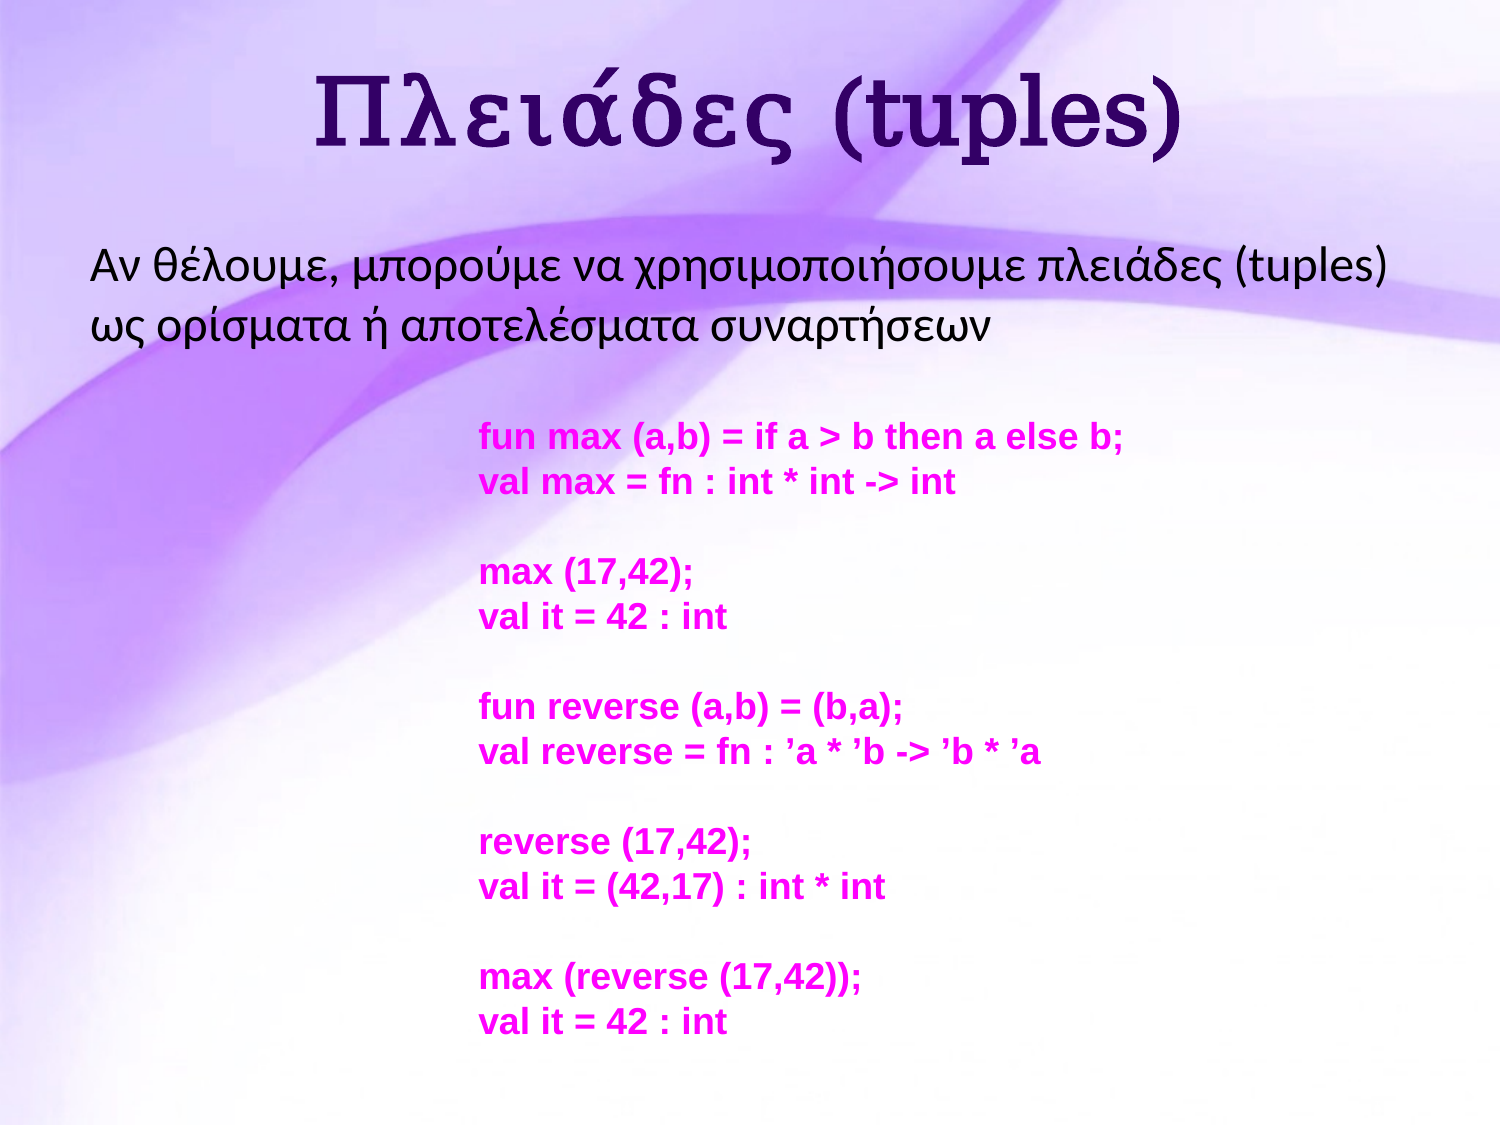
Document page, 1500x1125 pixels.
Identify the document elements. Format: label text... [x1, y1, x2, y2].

list Αν θέλουμε, μπορούμε να χρησιμοποιήσουμε πλειάδες (tuples) ως ορίσματα ή αποτελέσματα συναρτήσεων fun max (a,b) = if a > b then a else b; val max = fn : int * int -> int max (17,42); val it = 42 : int fun reverse (a,b) = (b,a); val reverse = fn : ’a * ’b -> ’b * ’a reverse (17,42); val it = (42,17) : int * int max (reverse (17,42)); val it = 42 : int [75, 224, 1425, 967]
picture [0, 0, 1500, 1125]
title Πλειάδες (tuples) [75, 45, 1425, 224]
